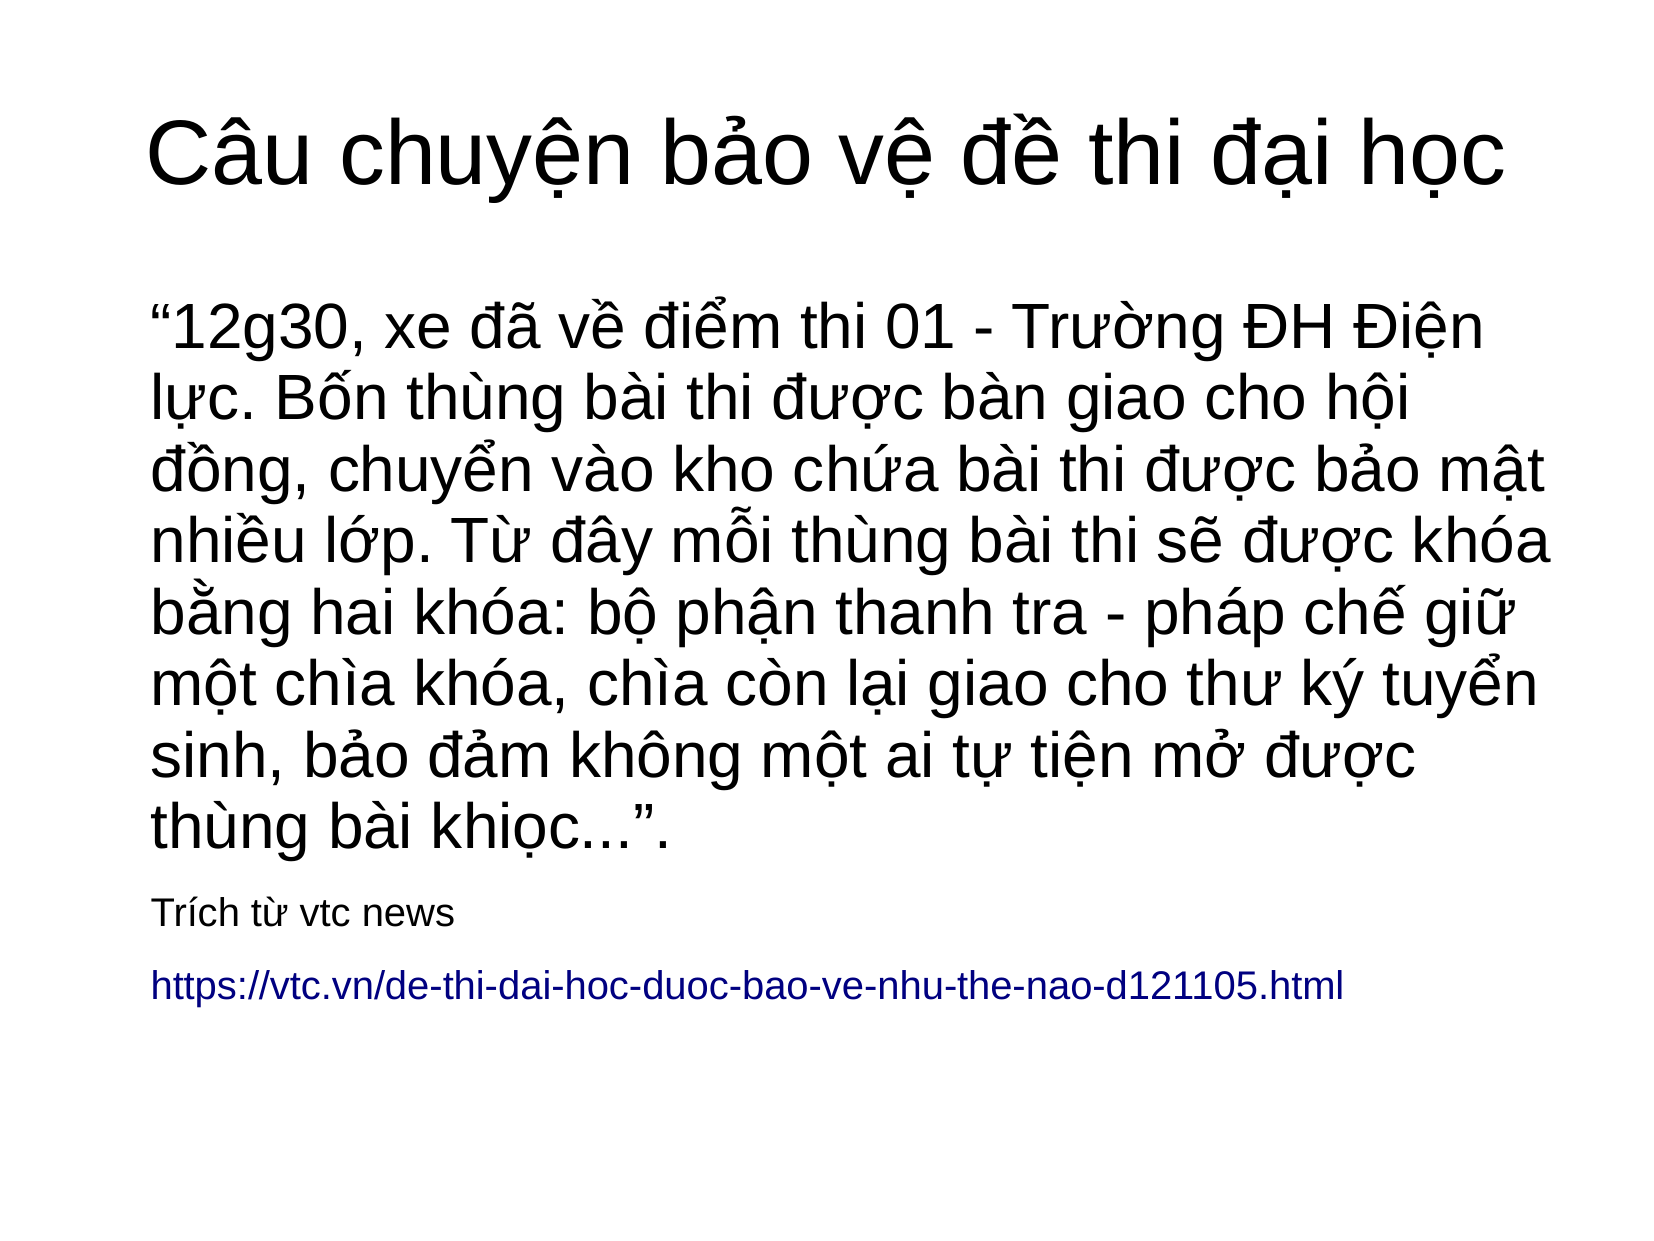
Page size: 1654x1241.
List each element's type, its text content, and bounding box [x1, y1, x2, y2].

list “12g30, xe đã về điểm thi 01 - Trường ĐH Điện lực. Bốn thùng bài thi được bàn giao cho hội đồng, chuyển vào kho chứa bài thi được bảo mật nhiều lớp. Từ đây mỗi thùng bài thi sẽ được khóa bằng hai khóa: bộ phận thanh tra - pháp chế giữ một chìa khóa, chìa còn lại giao cho thư ký tuyển sinh, bảo đảm không một ai tự tiện mở được thùng bài khiọc...”. Trích từ vtc news https://vtc.vn/de-thi-dai-hoc-duoc-bao-ve-nhu-the-nao-d121105.html [82, 290, 1571, 1010]
title Câu chuyện bảo vệ đề thi đại học [82, 49, 1571, 257]
